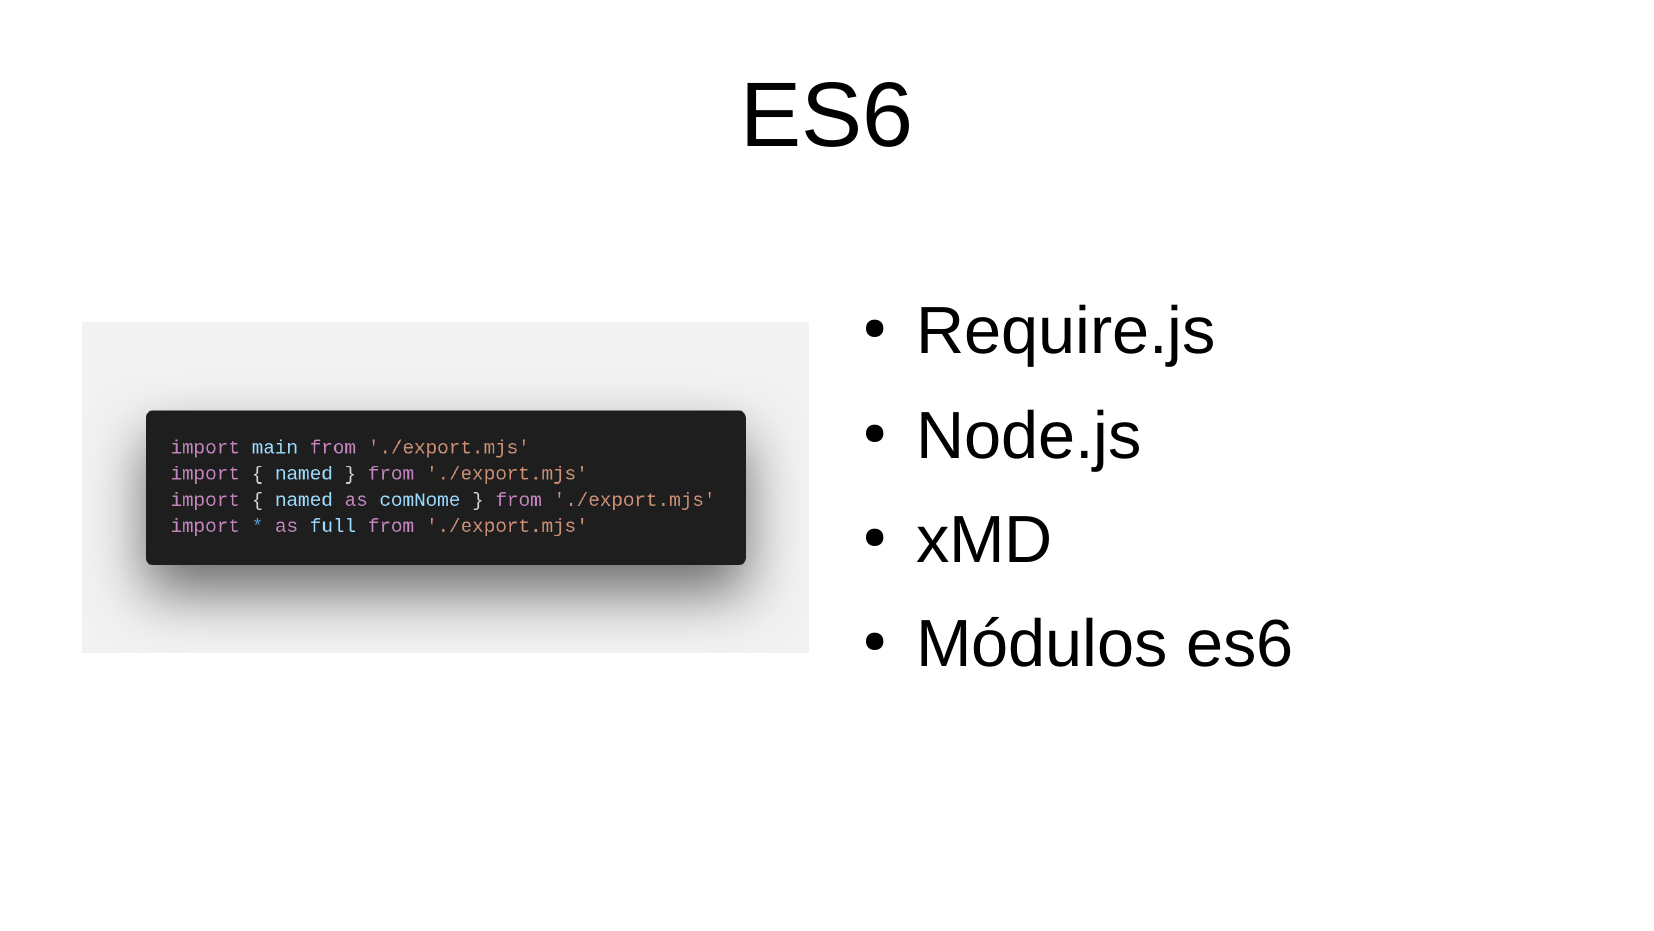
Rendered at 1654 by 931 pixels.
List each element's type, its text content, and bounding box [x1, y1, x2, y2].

list Require.js Node.js xMD Módulos es6 [845, 217, 1572, 758]
picture [82, 322, 809, 653]
title ES6 [82, 37, 1571, 193]
